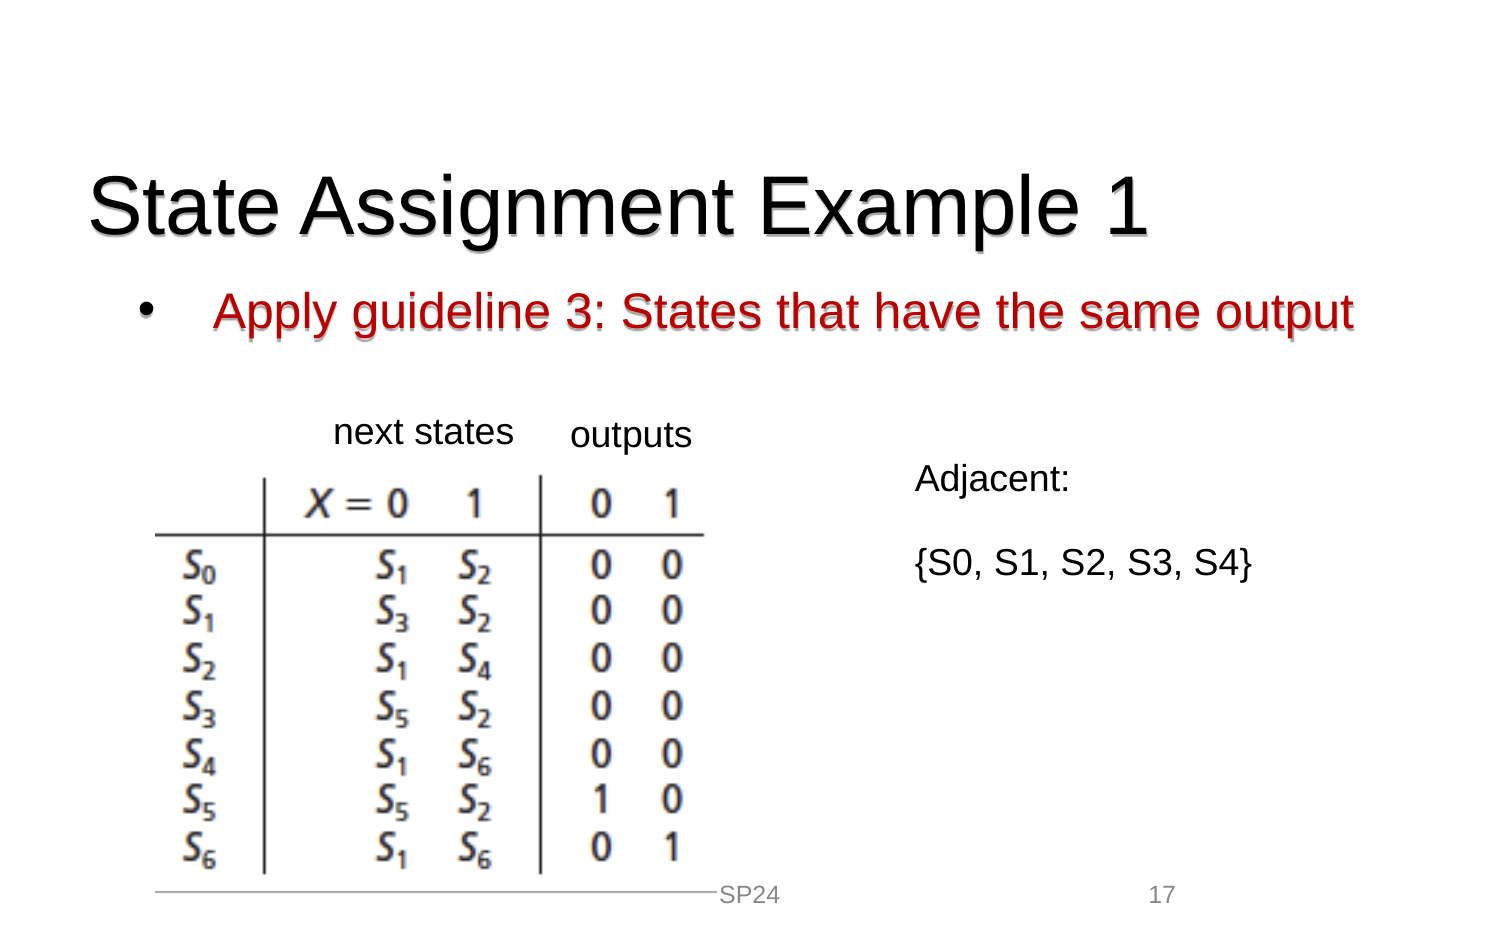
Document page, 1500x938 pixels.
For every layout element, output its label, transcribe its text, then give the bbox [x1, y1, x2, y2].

picture [155, 849, 718, 891]
slide_number <number> [1133, 868, 1471, 919]
text_box next states [318, 399, 532, 461]
text_box outputs [554, 402, 710, 464]
text_box Adjacent: {S0, S1, S2, S3, S4} [900, 450, 1276, 633]
list Apply guideline 3: States that have the same output [122, 270, 1434, 849]
footer SP24 [496, 868, 1004, 919]
title State Assignment Example 1 [72, 143, 1434, 251]
